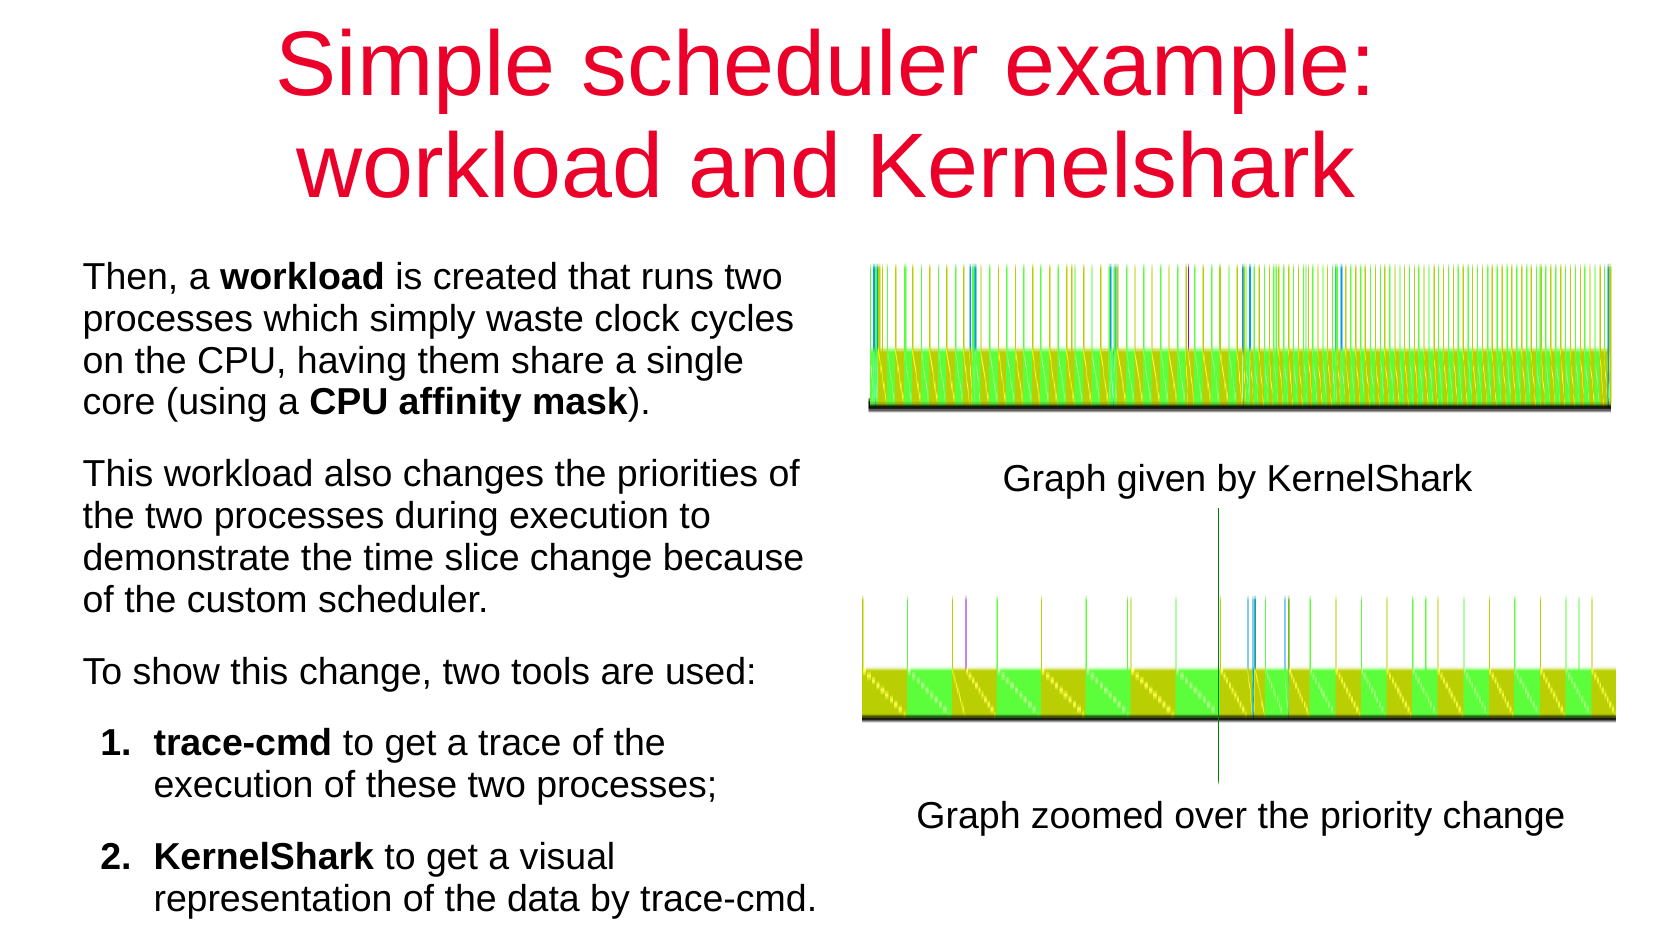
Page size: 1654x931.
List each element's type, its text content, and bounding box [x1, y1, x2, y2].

title Simple scheduler example: workload and Kernelshark [82, 22, 1571, 207]
picture [862, 508, 1616, 788]
picture [862, 166, 1613, 450]
list Then, a workload is created that runs two processes which simply waste clock cycles on the CPU, having them share a single core (using a CPU affinity mask). This workload also changes the priorities of the two processes during execution to demonstrate the time slice change because of the custom scheduler. To show this change, two tools are used: trace-cmd to get a trace of the execution of these two processes; KernelShark to get a visual representation of the data by trace-cmd. [82, 255, 826, 863]
text_box Graph given by KernelShark [862, 450, 1613, 509]
text_box Graph zoomed over the priority change [865, 787, 1616, 846]
